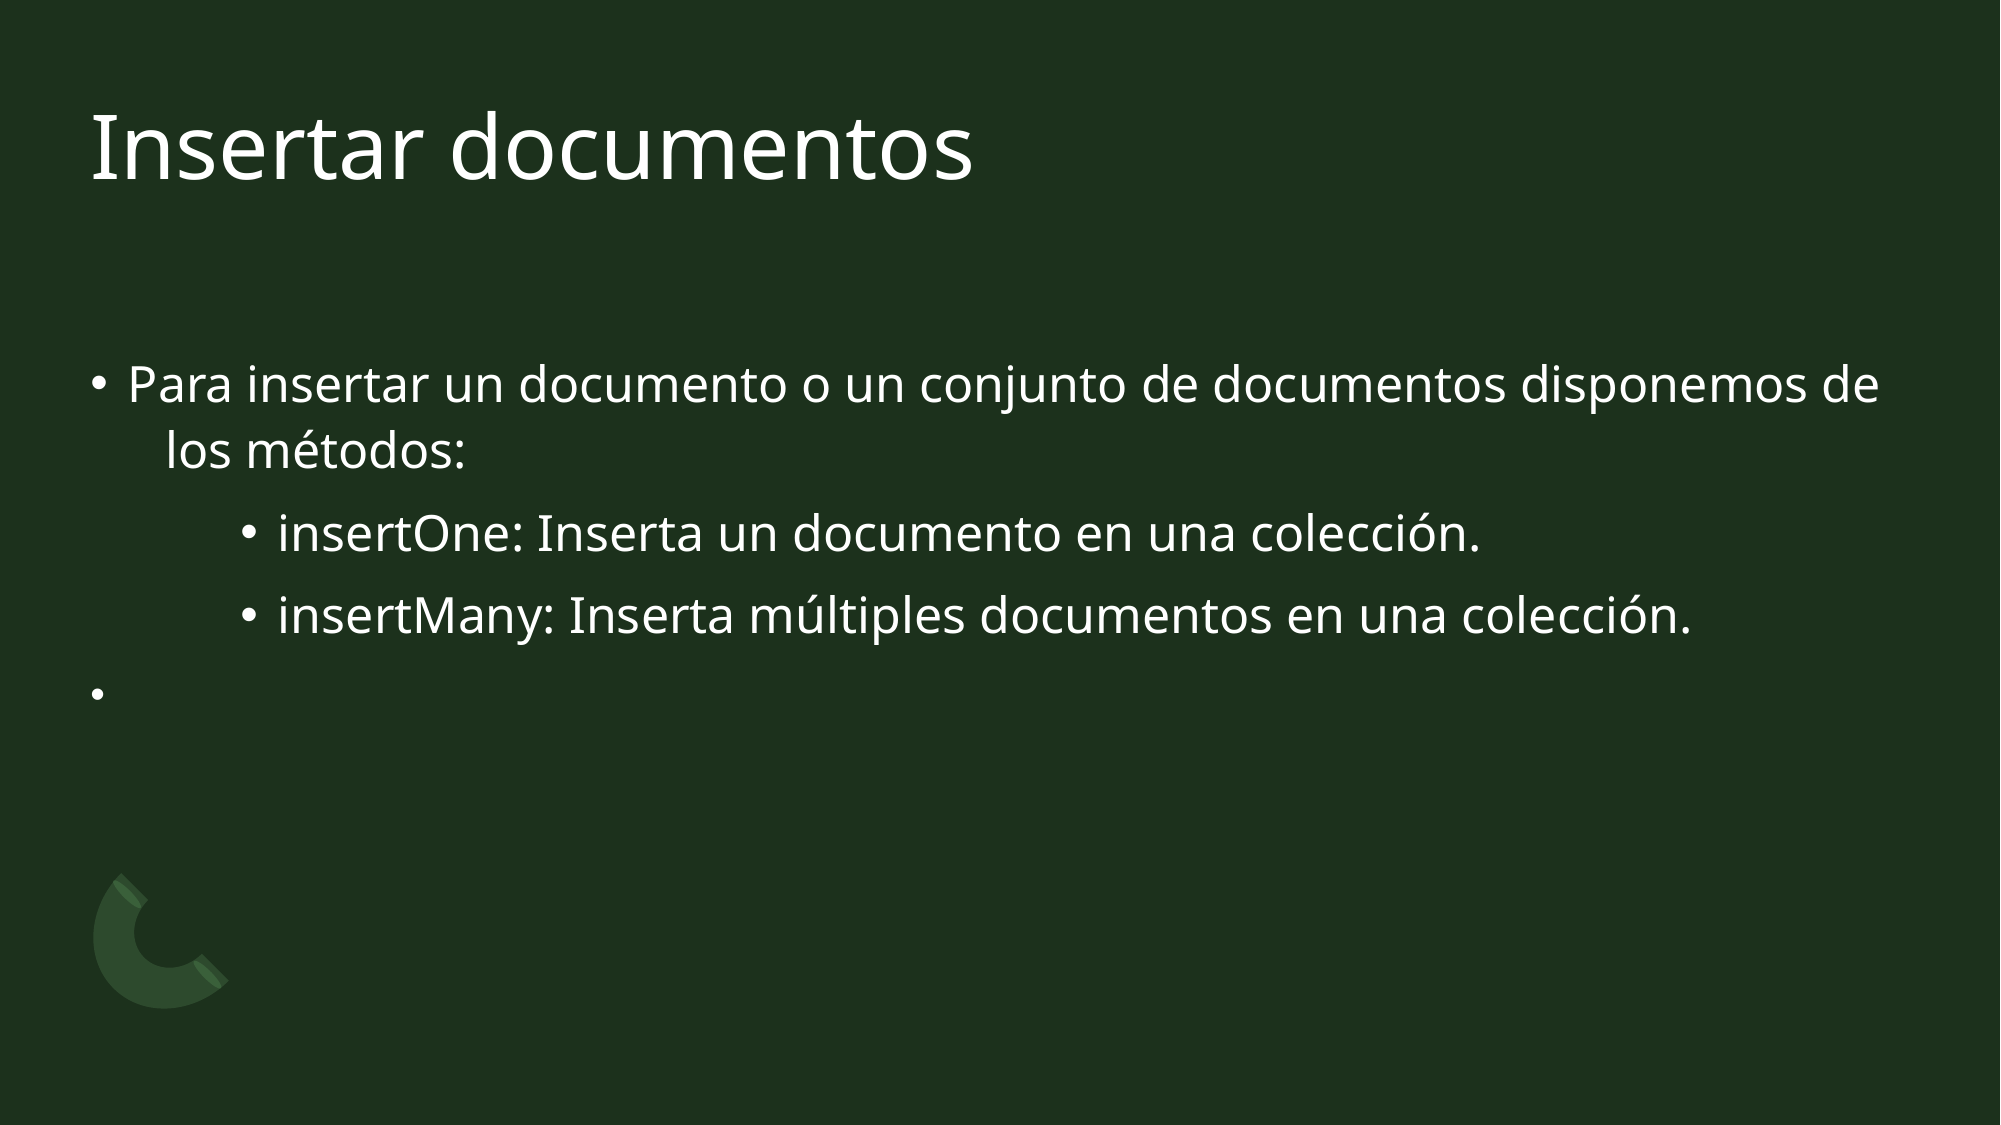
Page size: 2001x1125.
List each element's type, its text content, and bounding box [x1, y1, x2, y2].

title Insertar documentos [90, 90, 1910, 309]
list Para insertar un documento o un conjunto de documentos disponemos de los métodos: insertOne: Inserta un documento en una colección. insertMany: Inserta múltiples documentos en una colección. [90, 346, 1910, 1000]
